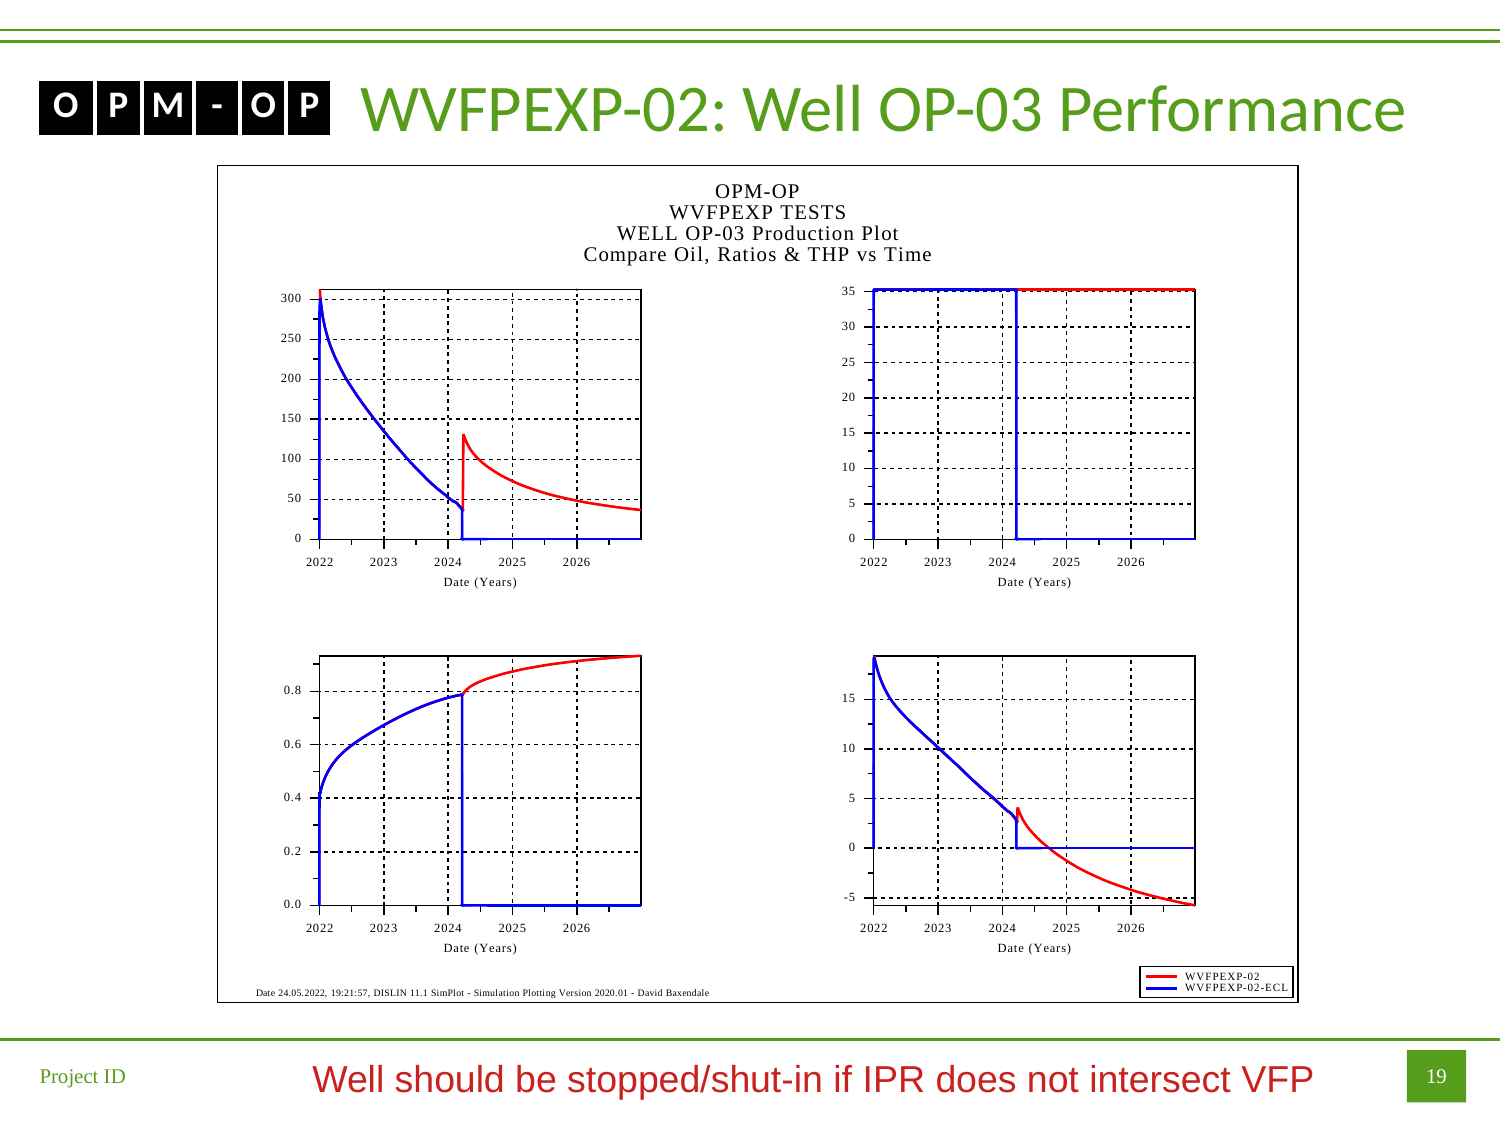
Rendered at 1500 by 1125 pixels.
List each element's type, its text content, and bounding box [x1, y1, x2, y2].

title WVFPEXP-02: Well OP-03 Performance [360, 77, 1425, 153]
picture [217, 165, 1403, 1004]
text_box Well should be stopped/shut-in if IPR does not intersect VFP [267, 1051, 1359, 1109]
